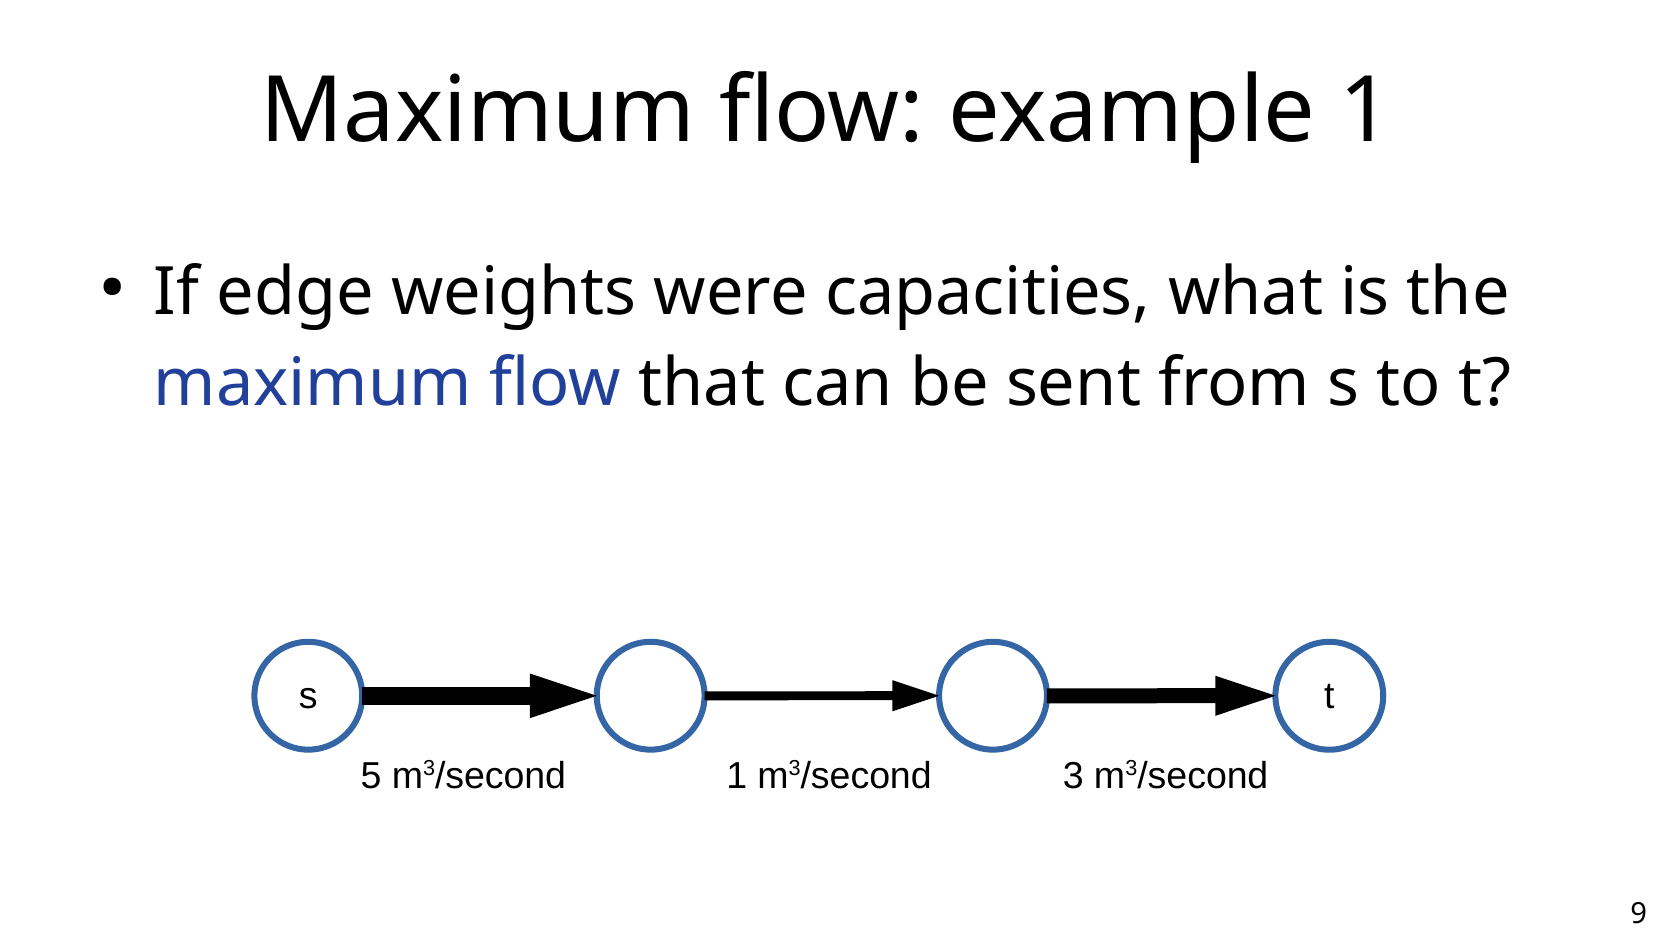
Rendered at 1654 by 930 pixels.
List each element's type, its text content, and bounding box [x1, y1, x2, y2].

list If edge weights were capacities, what is the maximum flow that can be sent from s to t? [82, 242, 1571, 448]
text_box t [1275, 641, 1384, 750]
text_box [596, 641, 705, 750]
text_box [939, 641, 1047, 750]
text_box 3 m3/second [1043, 742, 1288, 808]
text_box s [254, 641, 362, 750]
title Maximum flow: example 1 [82, 2, 1571, 210]
text_box 1 m3/second [707, 742, 952, 808]
text_box 5 m3/second [341, 742, 586, 808]
